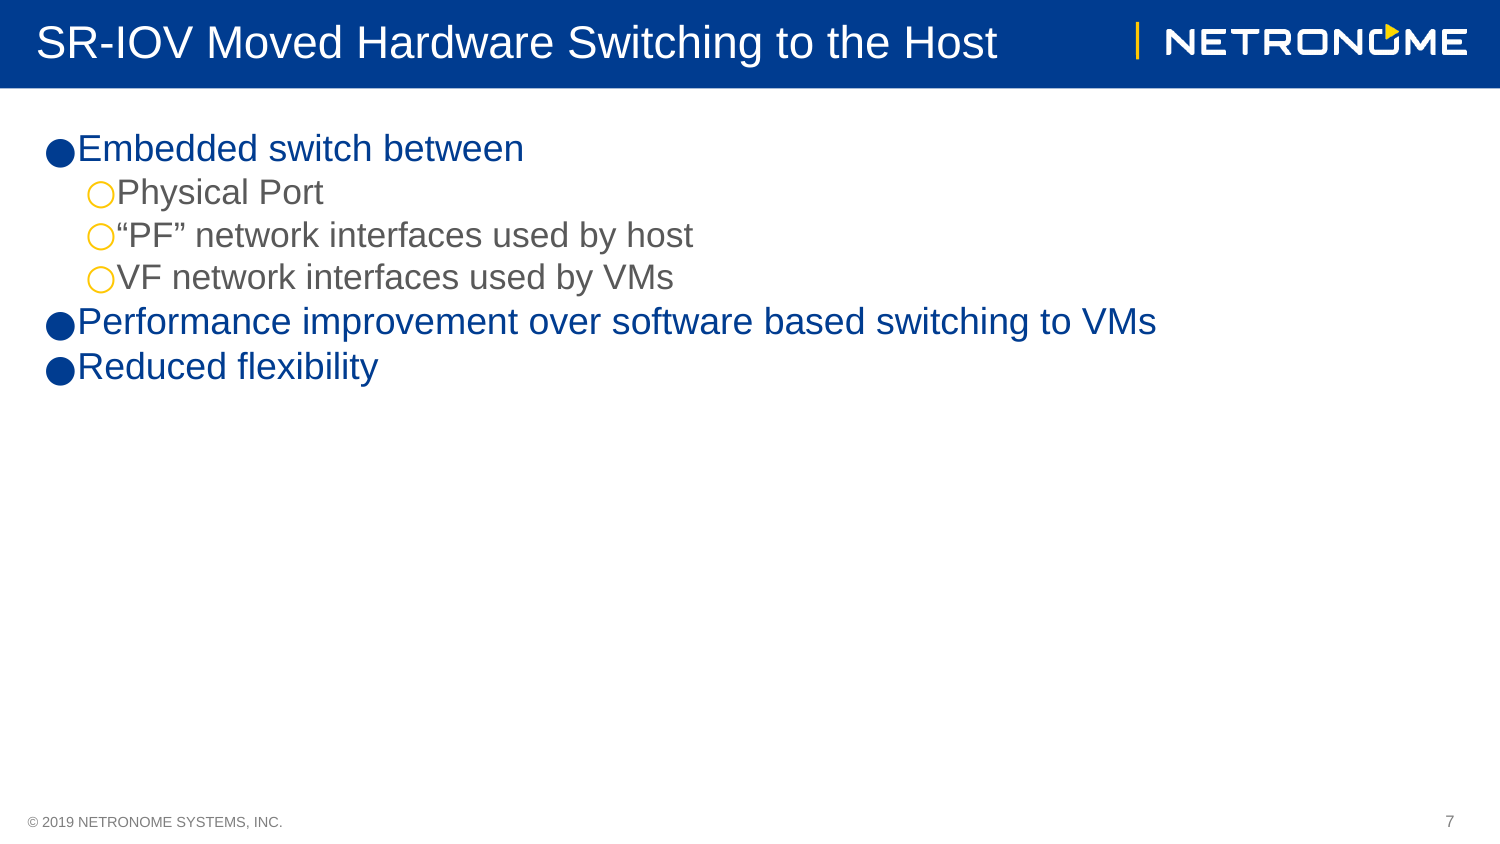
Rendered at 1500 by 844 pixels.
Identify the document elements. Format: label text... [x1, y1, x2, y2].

picture [1162, 21, 1473, 62]
list Embedded switch between Physical Port “PF” network interfaces used by host VF network interfaces used by VMs Performance improvement over software based switching to VMs Reduced flexibility [24, 109, 1463, 772]
title SR-IOV Moved Hardware Switching to the Host [20, 0, 1113, 89]
